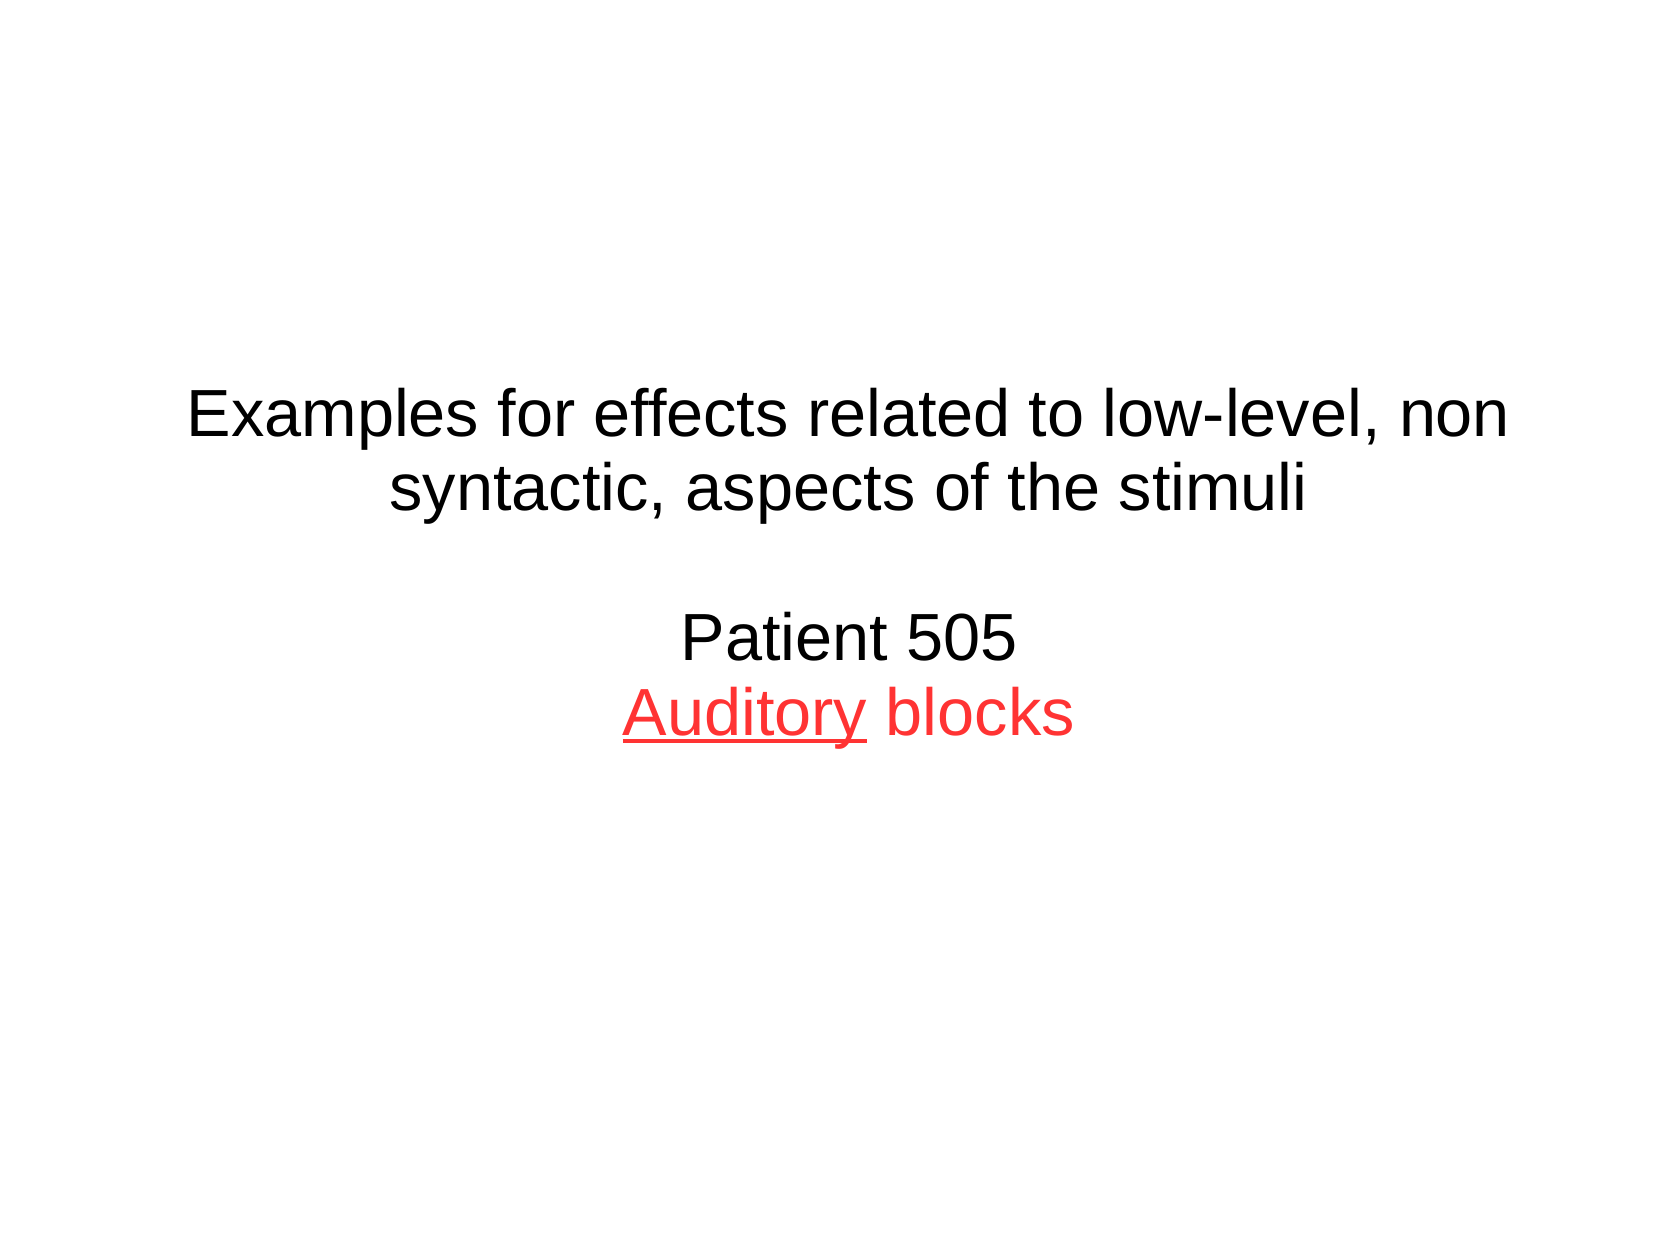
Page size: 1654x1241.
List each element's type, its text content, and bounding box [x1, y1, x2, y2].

title Examples for effects related to low-level, non syntactic, aspects of the stimuli Patient 505 Auditory blocks [105, 240, 1594, 886]
